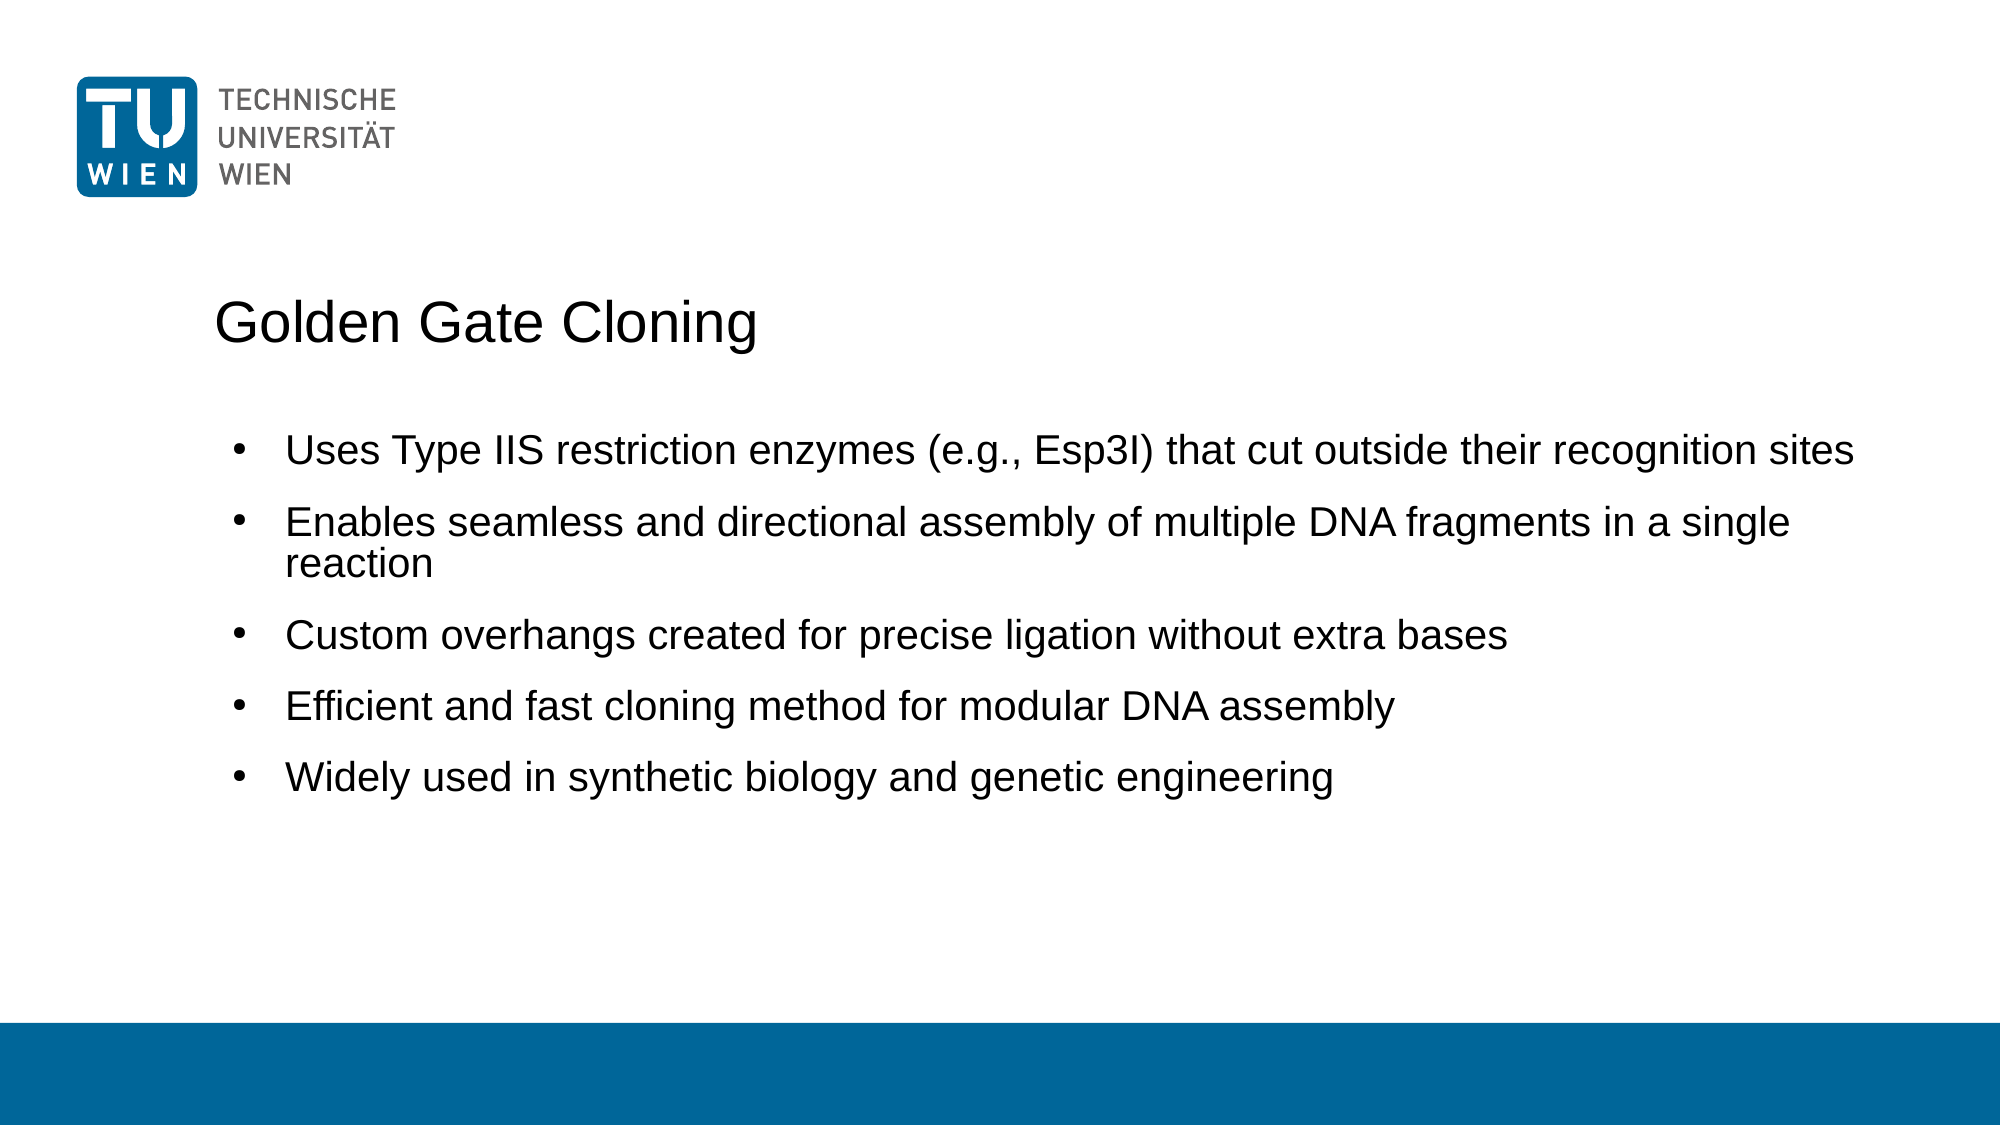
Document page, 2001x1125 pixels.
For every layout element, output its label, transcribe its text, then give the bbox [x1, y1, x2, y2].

list Uses Type IIS restriction enzymes (e.g., Esp3I) that cut outside their recognition sites Enables seamless and directional assembly of multiple DNA fragments in a single reaction Custom overhangs created for precise ligation without extra bases Efficient and fast cloning method for modular DNA assembly Widely used in synthetic biology and genetic engineering [214, 431, 1922, 941]
title Golden Gate Cloning [214, 254, 1922, 391]
